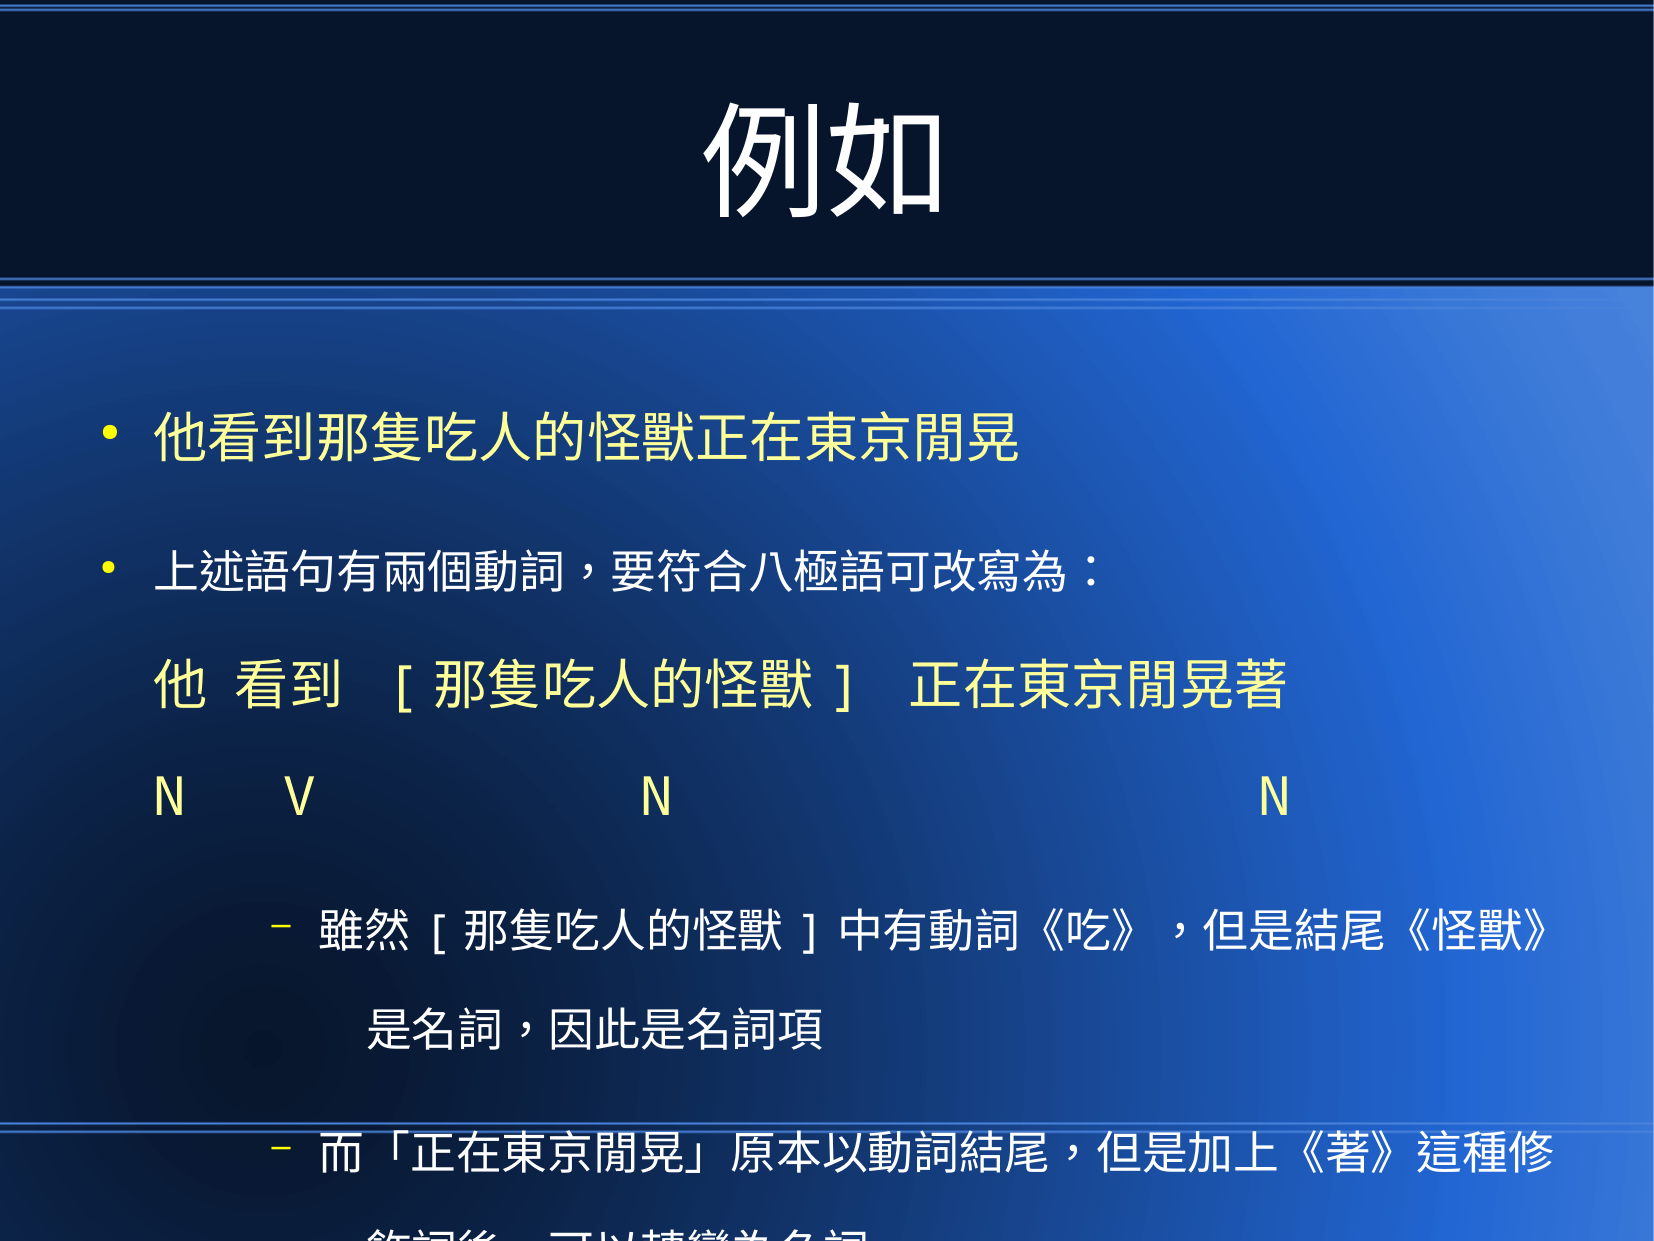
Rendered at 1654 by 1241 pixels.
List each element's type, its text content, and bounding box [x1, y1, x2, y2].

title 例如 [82, 49, 1571, 257]
list 他看到那隻吃人的怪獸正在東京閒晃 上述語句有兩個動詞，要符合八極語可改寫為： 他 看到 [那隻吃人的怪獸] 正在東京閒晃著 N V N N 雖然[那隻吃人的怪獸]中有動詞《吃》，但是結尾《怪獸》是名詞，因此是名詞項 而「正在東京閒晃」原本以動詞結尾，但是加上《著》這種修飾詞後，可以轉變為名詞。 [82, 355, 1571, 1241]
picture [0, 0, 1654, 1241]
